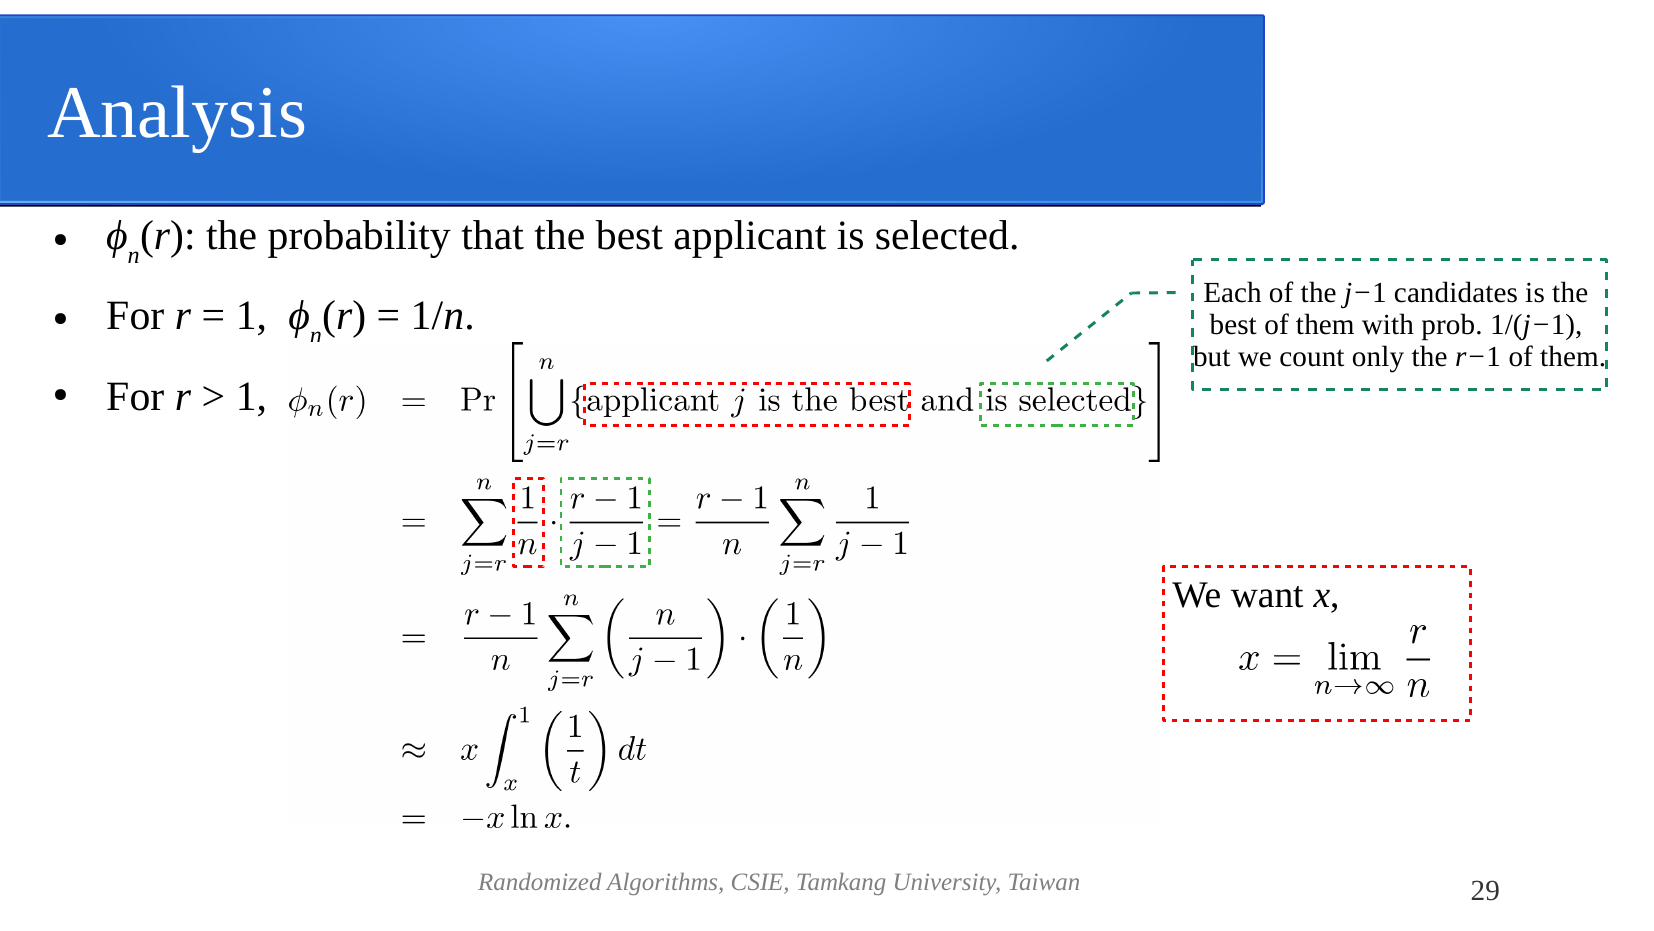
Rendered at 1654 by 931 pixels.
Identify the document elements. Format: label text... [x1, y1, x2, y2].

text_box Each of the j−1 candidates is the best of them with prob. 1/(j−1), but we count only the r−1 of them. [1193, 260, 1606, 390]
list ϕn(r): the probability that the best applicant is selected. For r = 1, ϕn(r) = 1/n. For r > 1, [35, 212, 1524, 753]
title Analysis [47, 35, 1199, 189]
picture [289, 342, 1160, 828]
text_box We want x, [1160, 566, 1430, 627]
picture [1239, 627, 1430, 697]
